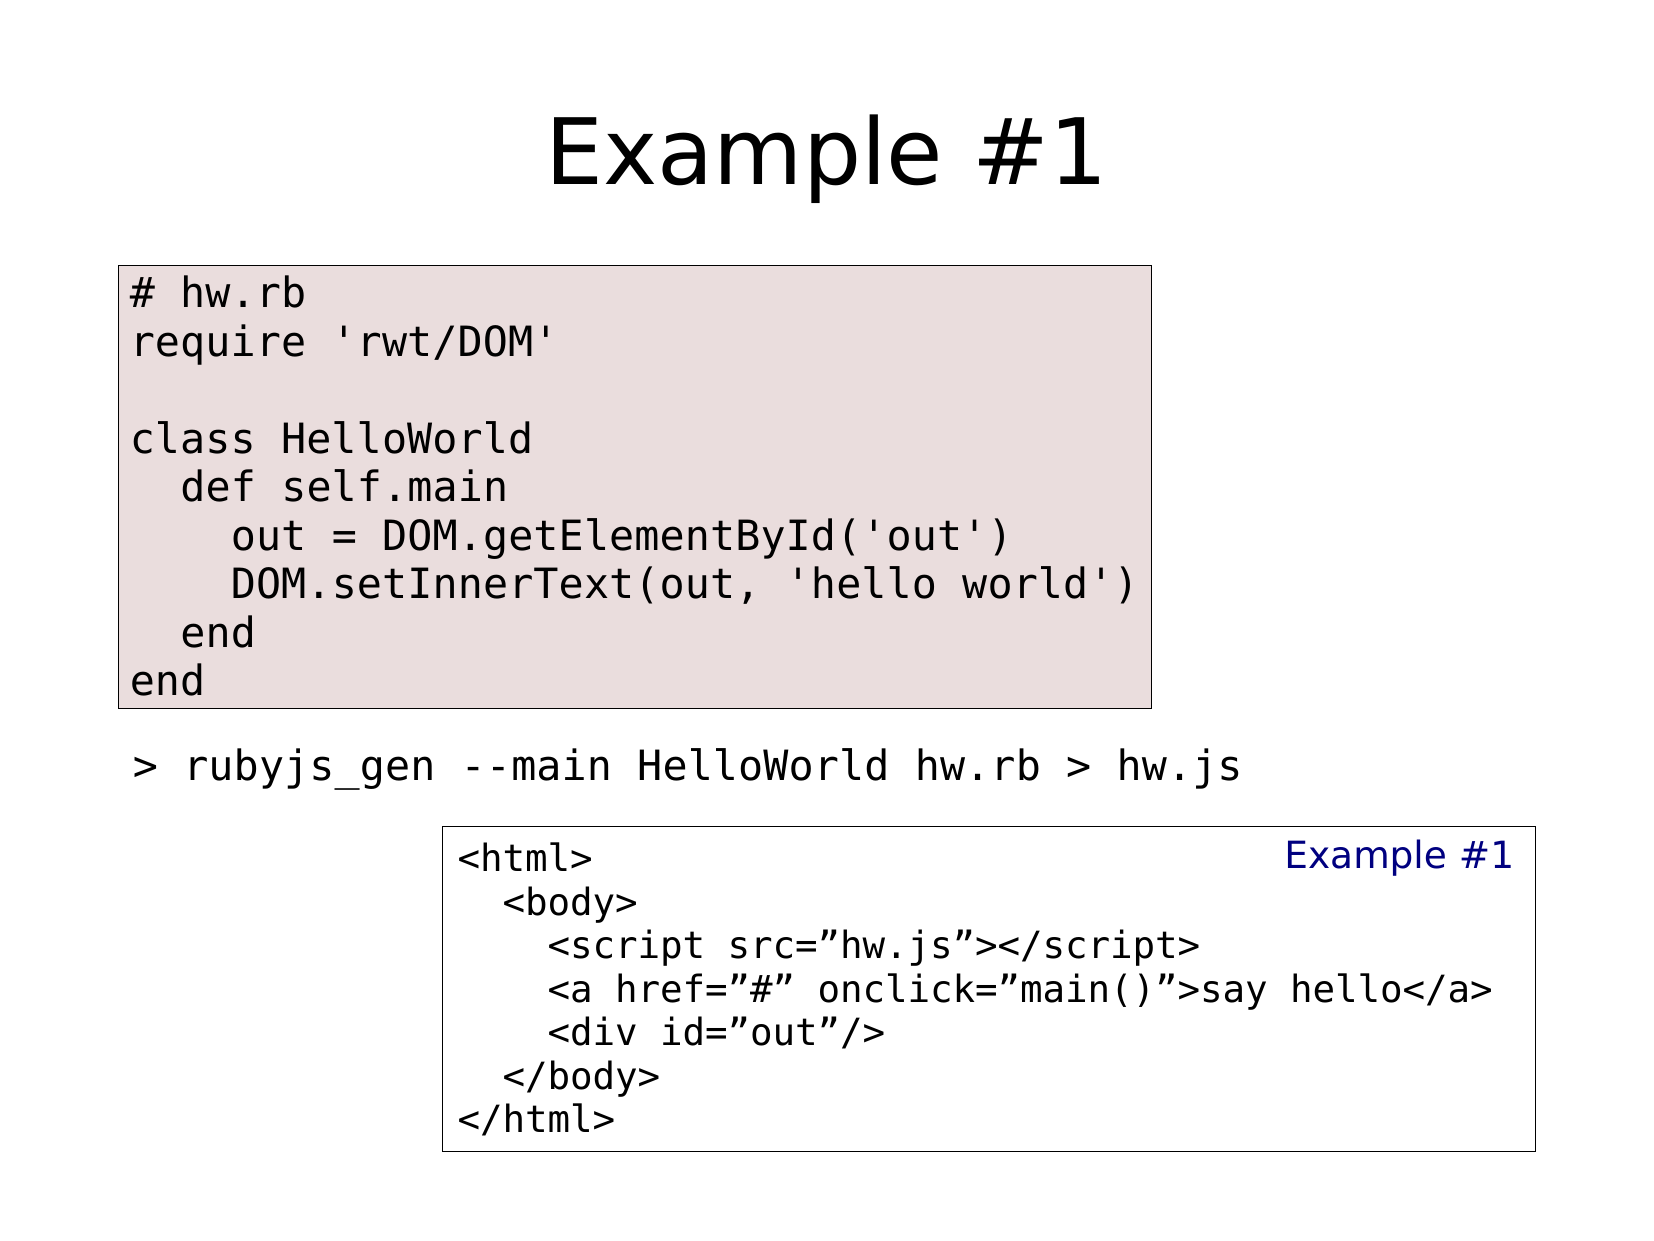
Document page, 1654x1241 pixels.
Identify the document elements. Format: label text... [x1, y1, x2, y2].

text_box > rubyjs_gen --main HelloWorld hw.rb > hw.js [118, 733, 1259, 798]
title Example #1 [82, 56, 1571, 250]
text_box Example #1 [1269, 826, 1536, 900]
text_box <html> <body> <script src=”hw.js”></script> <a href=”#” onclick=”main()”>say hello</a> <div id=”out”/> </body> </html> [442, 826, 1536, 1152]
text_box # hw.rb require 'rwt/DOM' class HelloWorld def self.main out = DOM.getElementById('out') DOM.setInnerText(out, 'hello world') end end [118, 265, 1152, 709]
